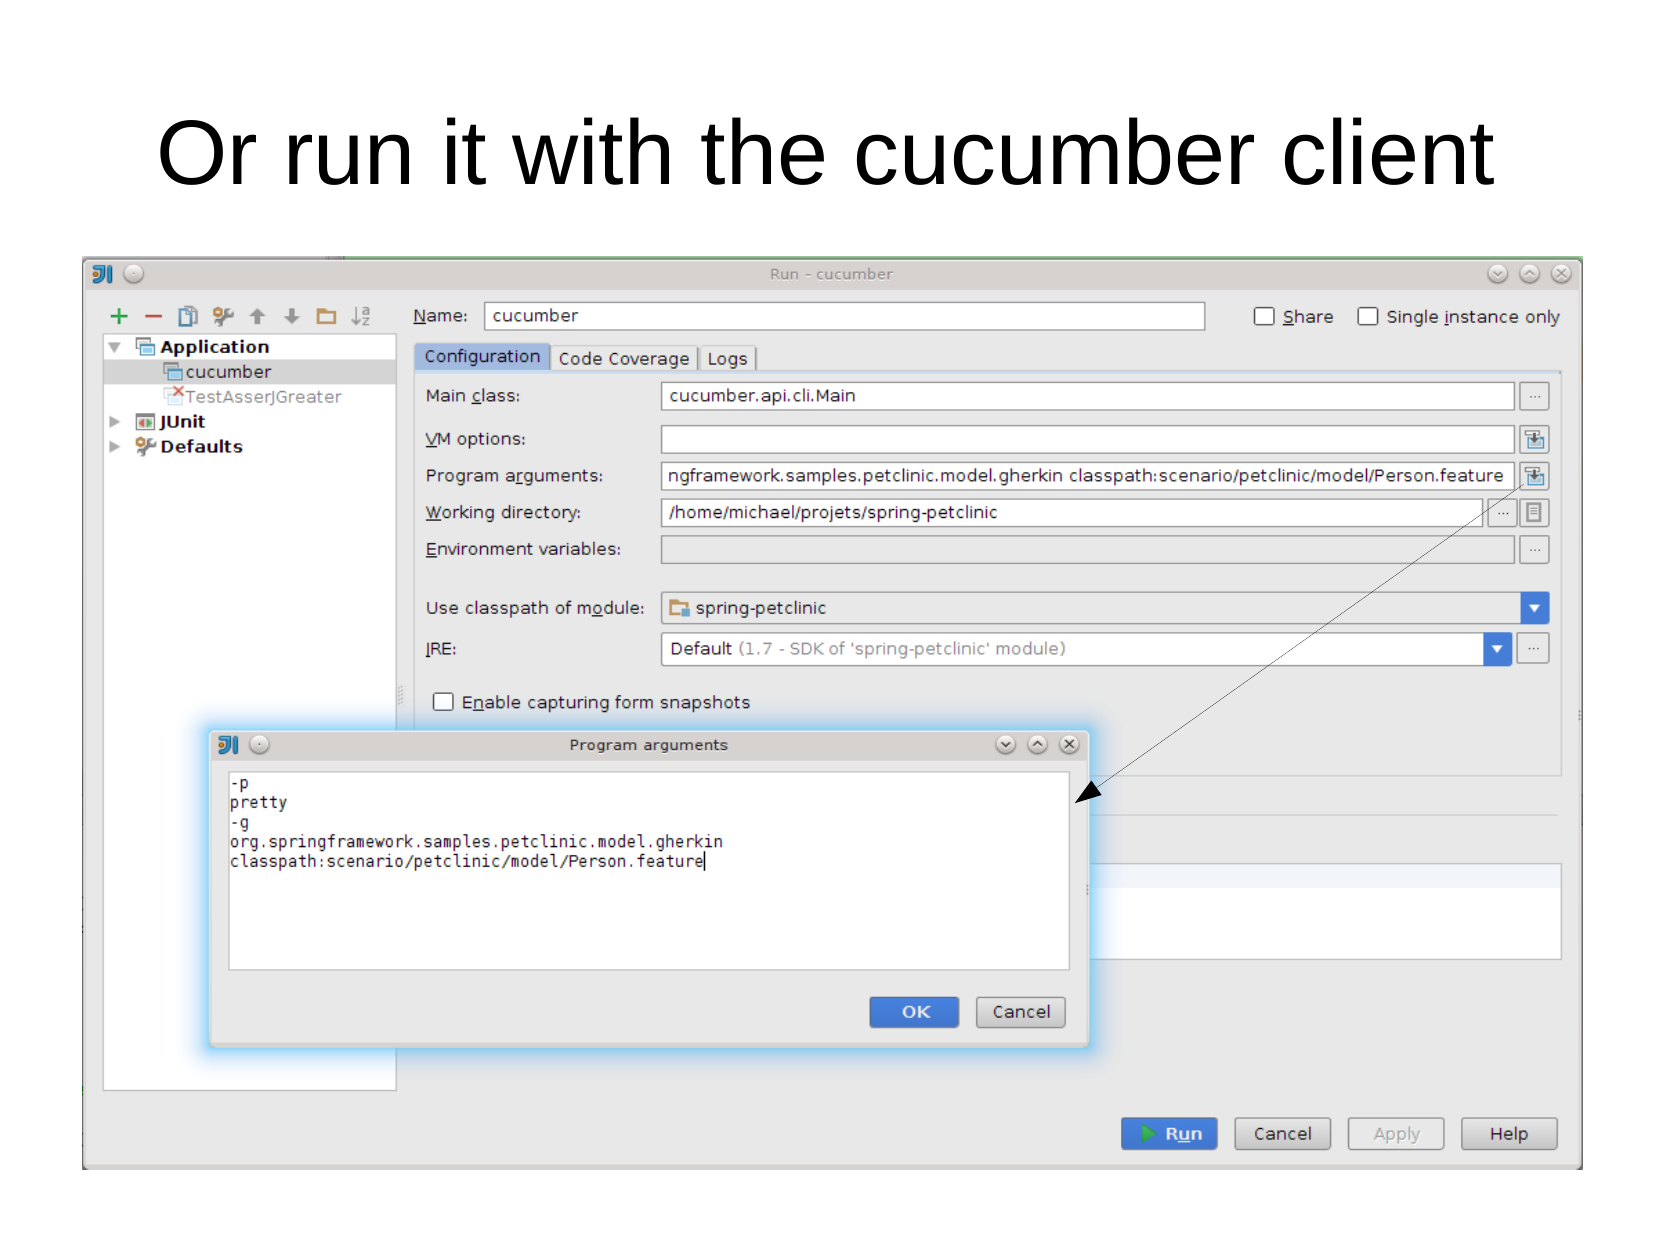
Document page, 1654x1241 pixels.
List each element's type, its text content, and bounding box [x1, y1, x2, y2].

title Or run it with the cucumber client [82, 49, 1571, 256]
picture [82, 256, 1583, 1170]
